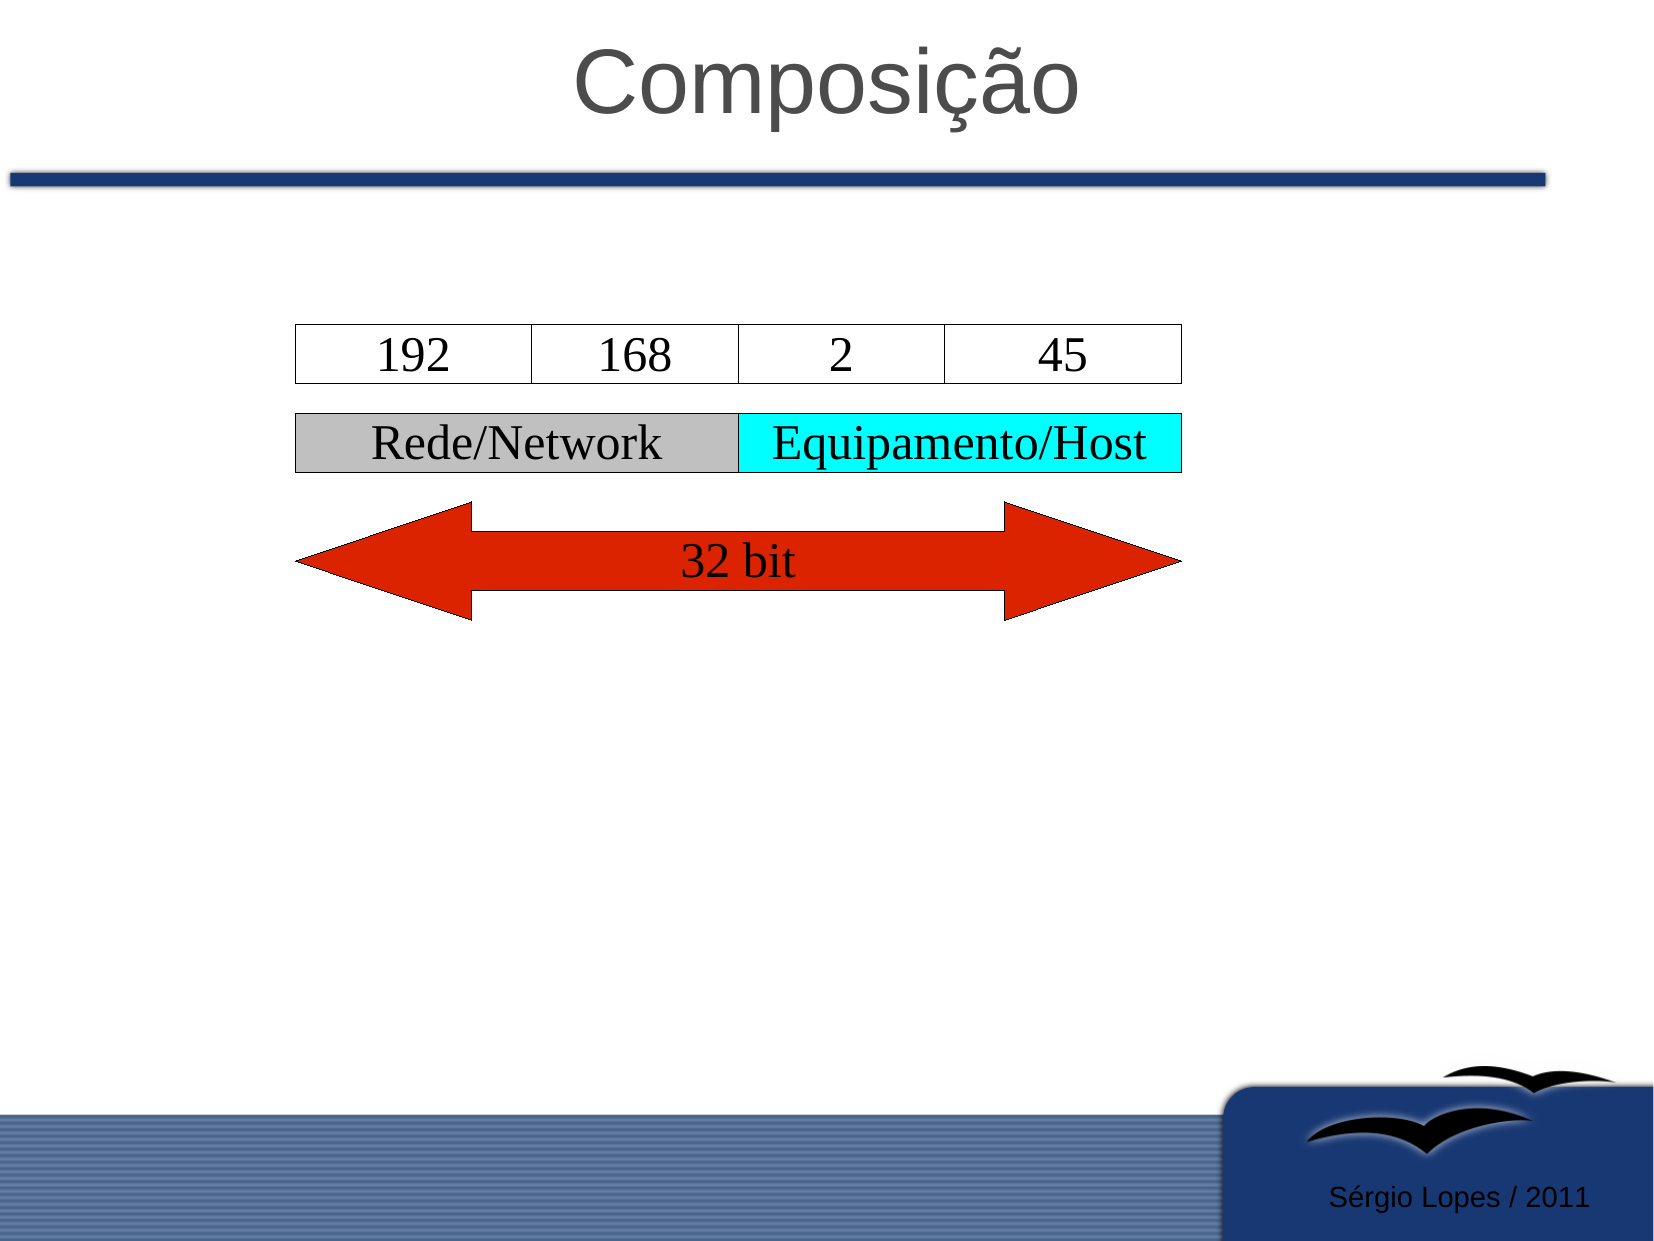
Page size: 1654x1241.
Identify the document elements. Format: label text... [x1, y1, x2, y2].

text_box 168 [531, 324, 738, 384]
picture [0, 0, 1654, 1241]
text_box 32 bit [295, 501, 1182, 621]
text_box Rede/Network [295, 413, 738, 473]
text_box 192 [295, 324, 531, 384]
text_box 45 [944, 324, 1182, 384]
text_box Equipamento/Host [738, 413, 1182, 473]
text_box 2 [738, 324, 944, 384]
title Composição [121, 0, 1534, 164]
text_box Sérgio Lopes / 2011 [1328, 1181, 1588, 1214]
